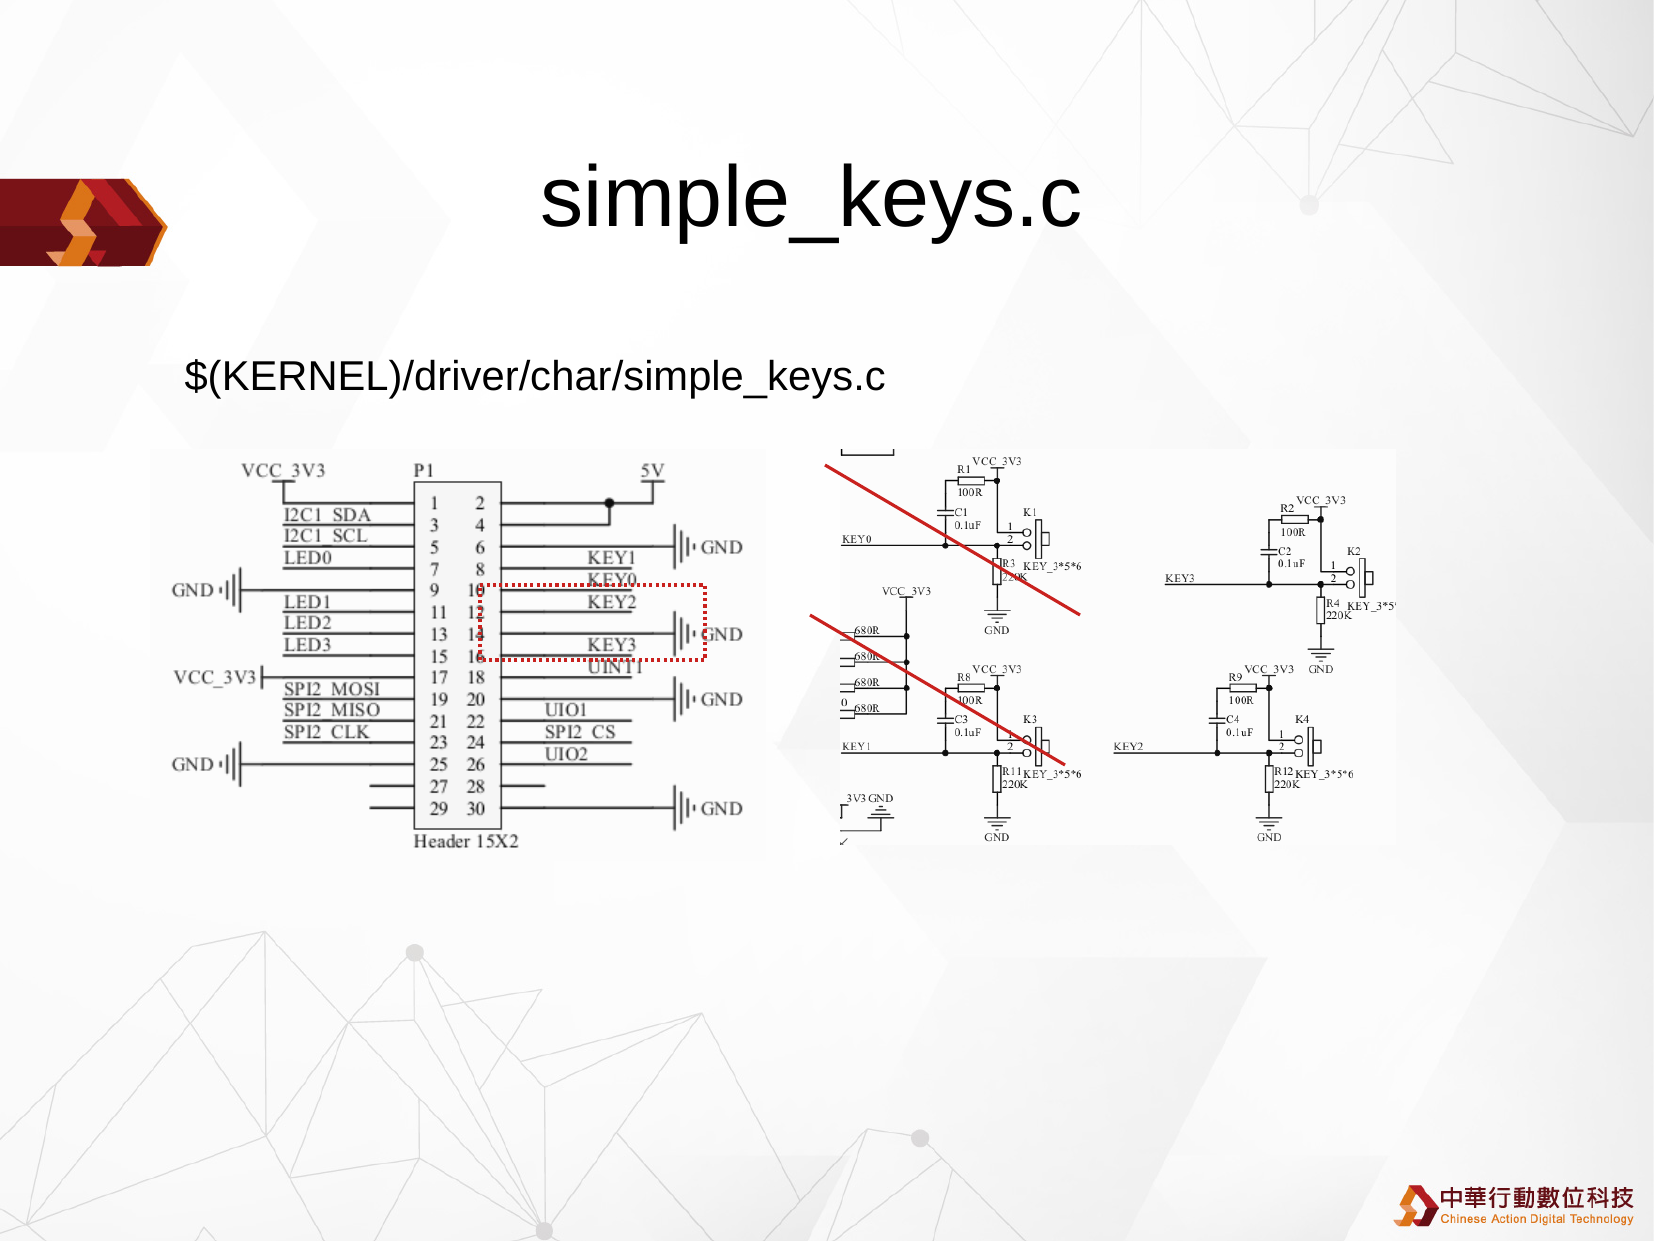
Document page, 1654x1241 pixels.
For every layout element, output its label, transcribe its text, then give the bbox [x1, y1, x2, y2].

title simple_keys.c [118, 112, 1506, 281]
picture [0, 0, 1654, 1241]
text_box $(KERNEL)/driver/char/simple_keys.c [169, 345, 1021, 416]
list [118, 319, 1571, 1040]
